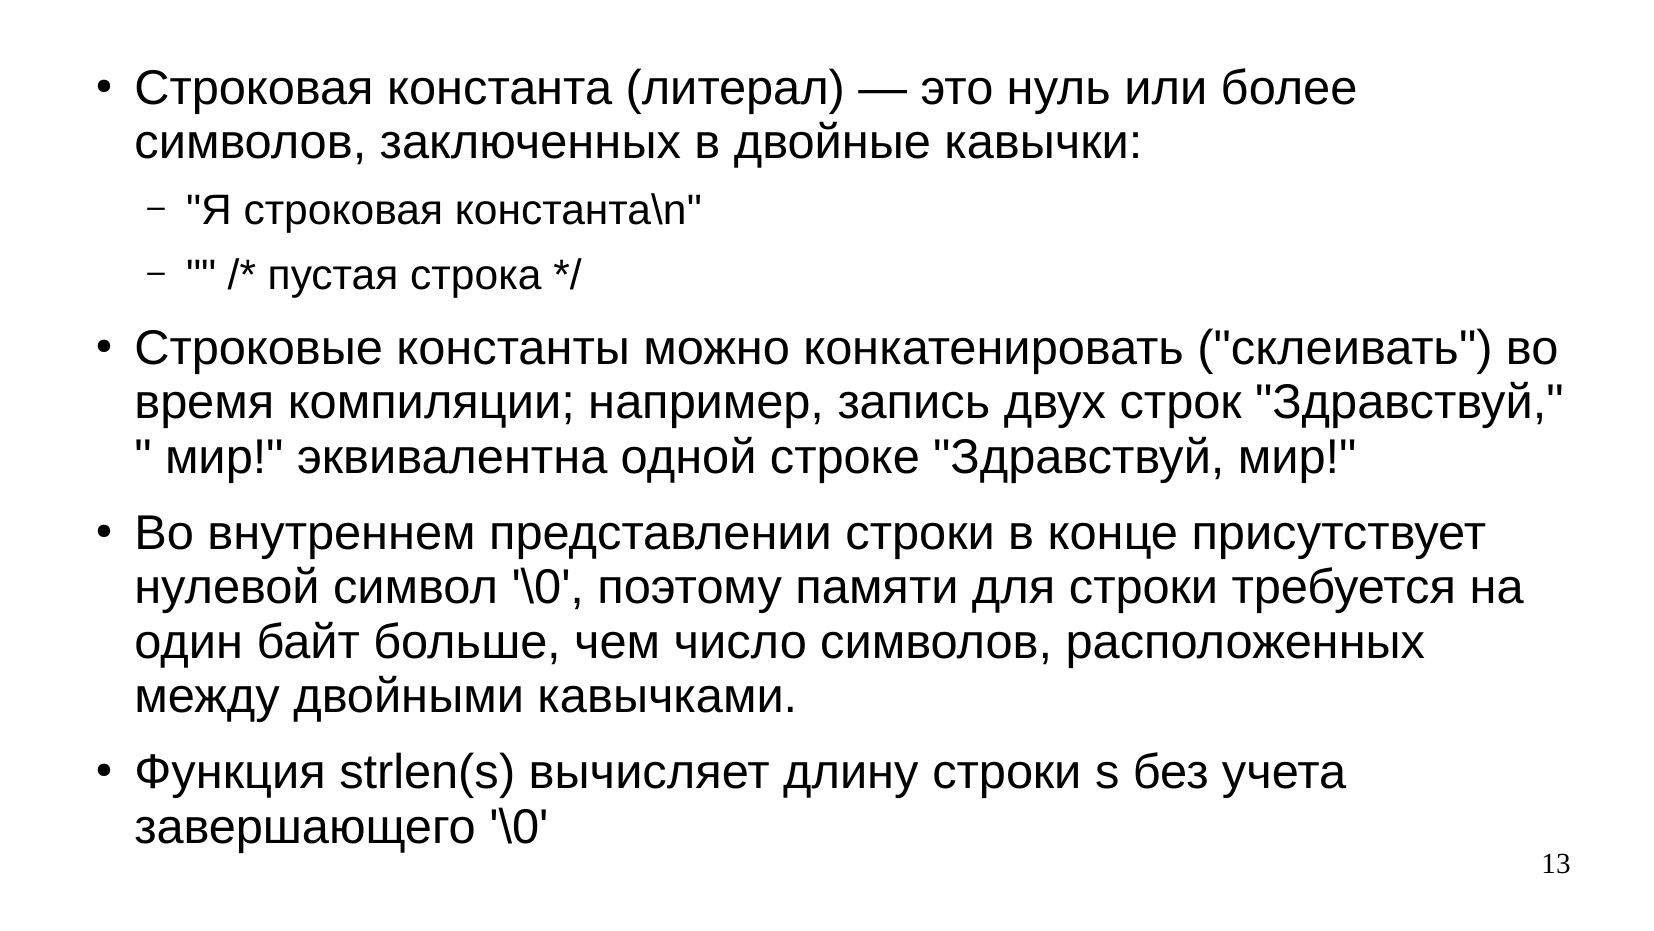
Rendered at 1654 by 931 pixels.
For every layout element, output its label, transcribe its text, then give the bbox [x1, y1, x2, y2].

list Строковая константа (литерал) — это нуль или более символов, заключенных в двойные кавычки: "Я строковая константа\n" "" /* пустая строка */ Строковые константы можно конкатенировать ("склеивать") во время компиляции; например, запись двух строк "Здравствуй," " мир!" эквивалентна одной строке "Здравствуй, мир!" Во внутреннем представлении строки в конце присутствует нулевой символ '\0', поэтому памяти для строки требуется на один байт больше, чем число символов, расположенных между двойными кавычками. Функция strlen(s) вычисляет длину строки s без учета завершающего '\0' [82, 60, 1571, 871]
